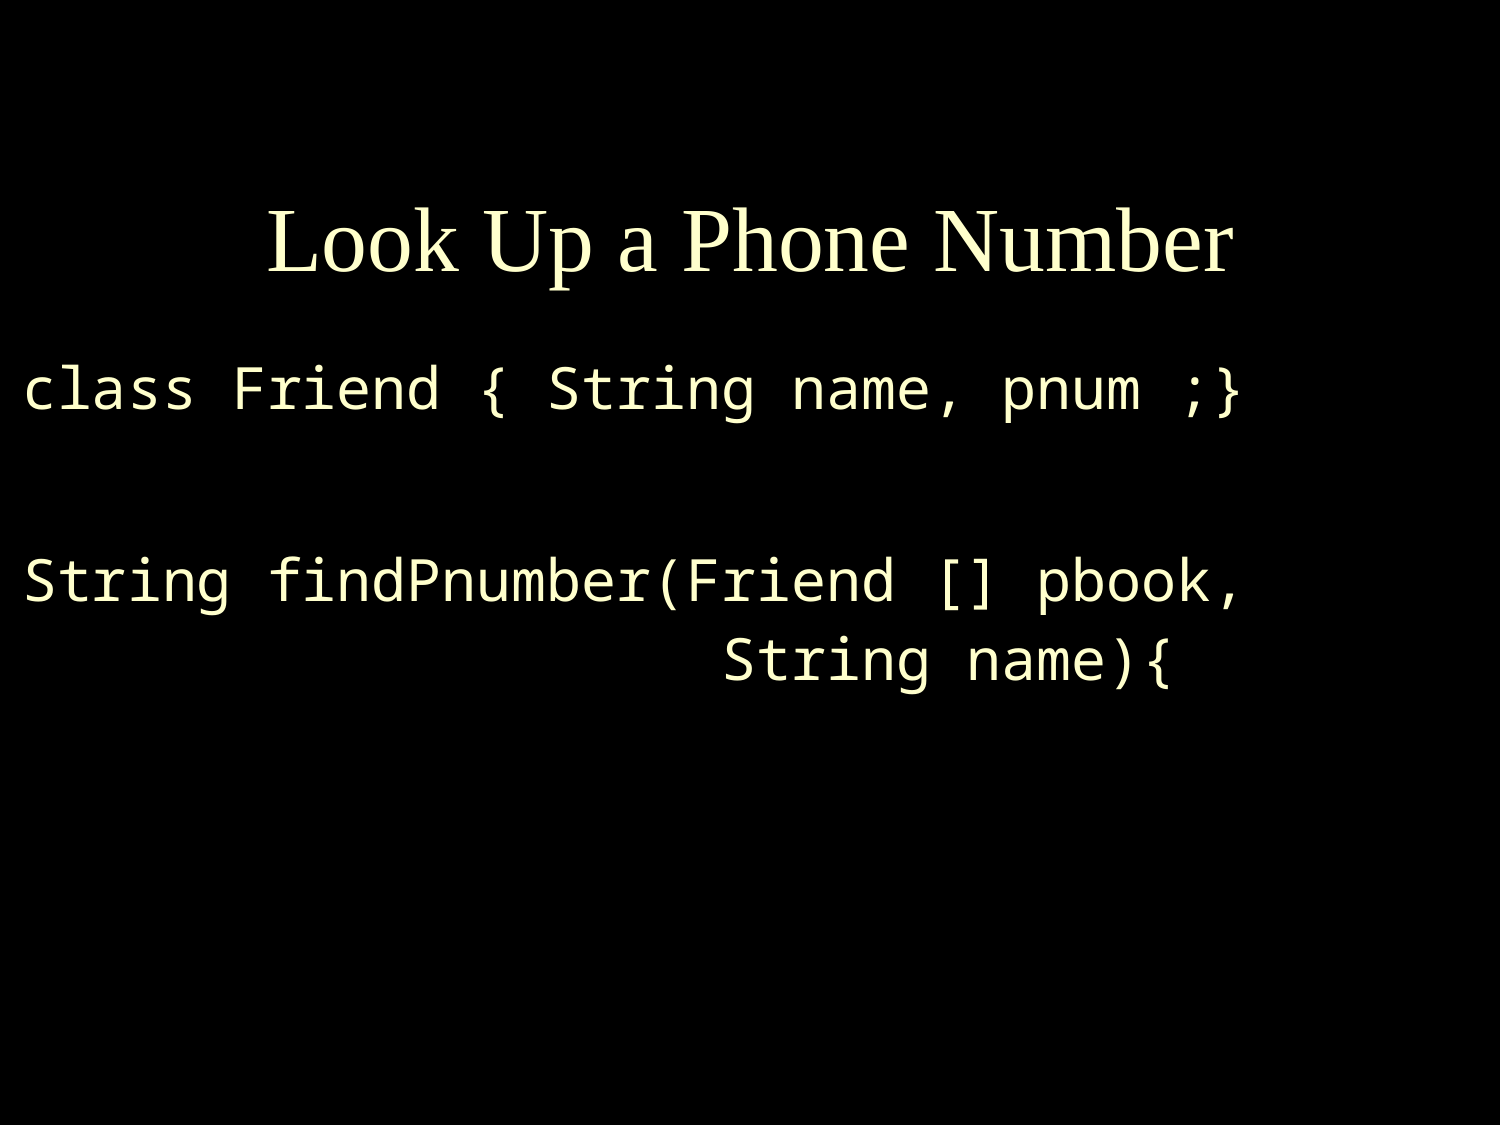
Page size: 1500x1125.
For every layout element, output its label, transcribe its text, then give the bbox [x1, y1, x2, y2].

title Look Up a Phone Number [22, 145, 1480, 336]
list class Friend { String name, pnum ;} String findPnumber(Friend [] pbook, String name){ [22, 347, 1482, 1000]
